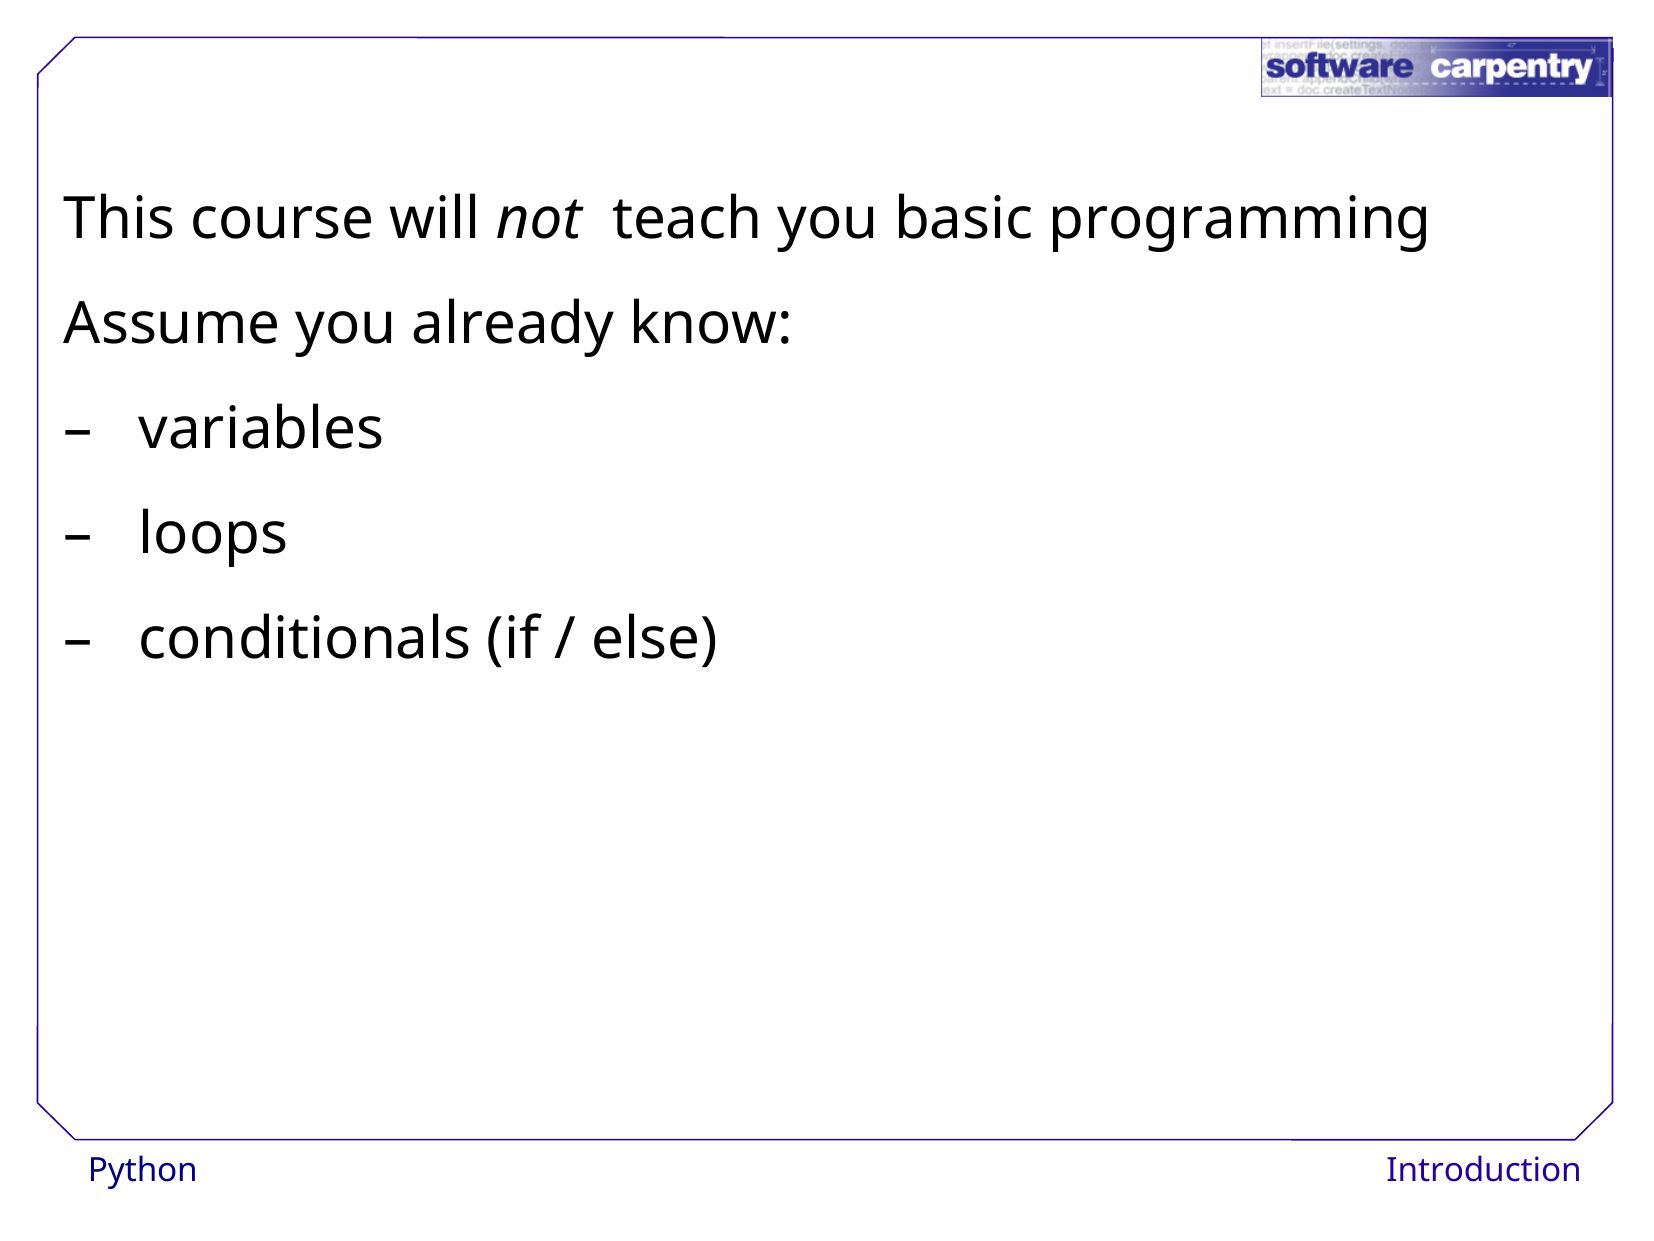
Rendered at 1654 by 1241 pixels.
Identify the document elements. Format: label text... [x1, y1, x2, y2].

picture [1261, 39, 1613, 97]
text_box This course will not teach you basic programming Assume you already know: – variables – loops – conditionals (if / else) [49, 138, 1598, 679]
